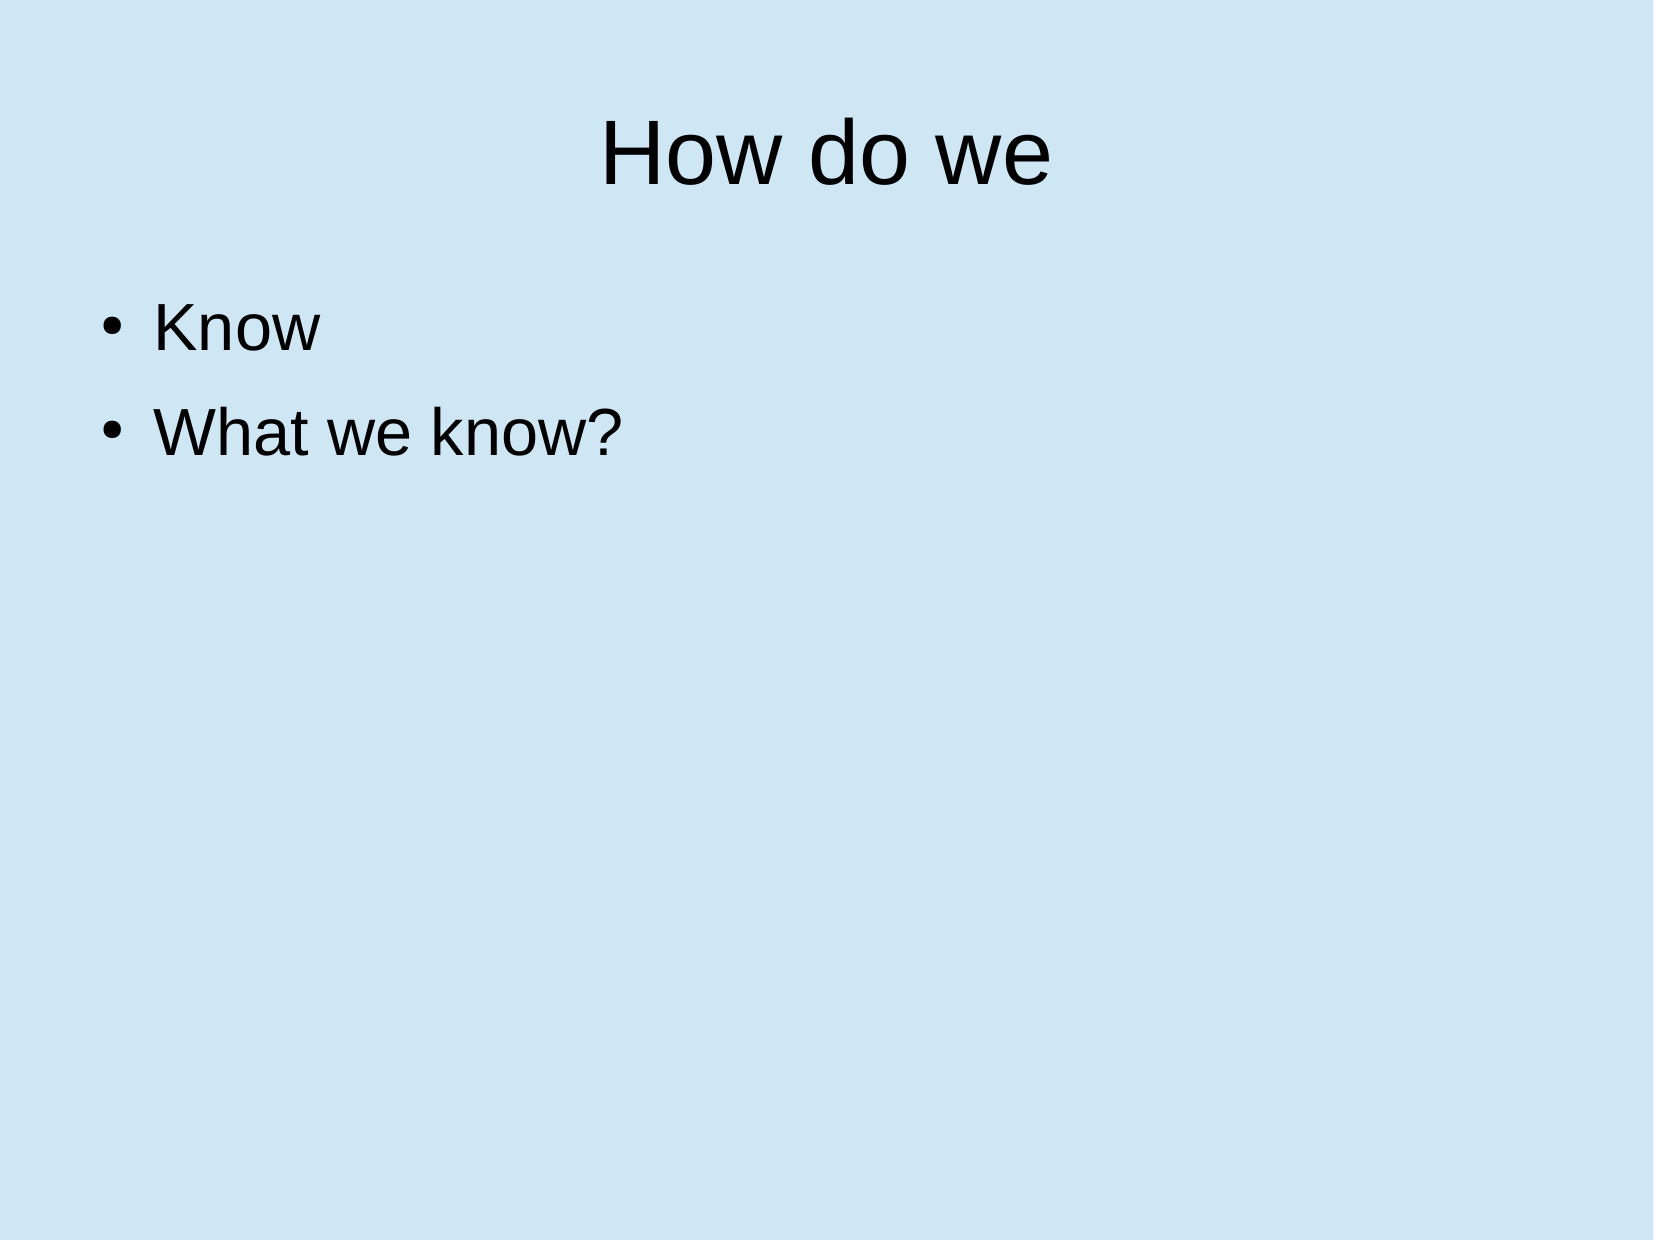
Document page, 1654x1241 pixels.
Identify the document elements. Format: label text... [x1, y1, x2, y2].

title How do we [82, 49, 1571, 257]
list Know What we know? [82, 290, 1571, 1109]
